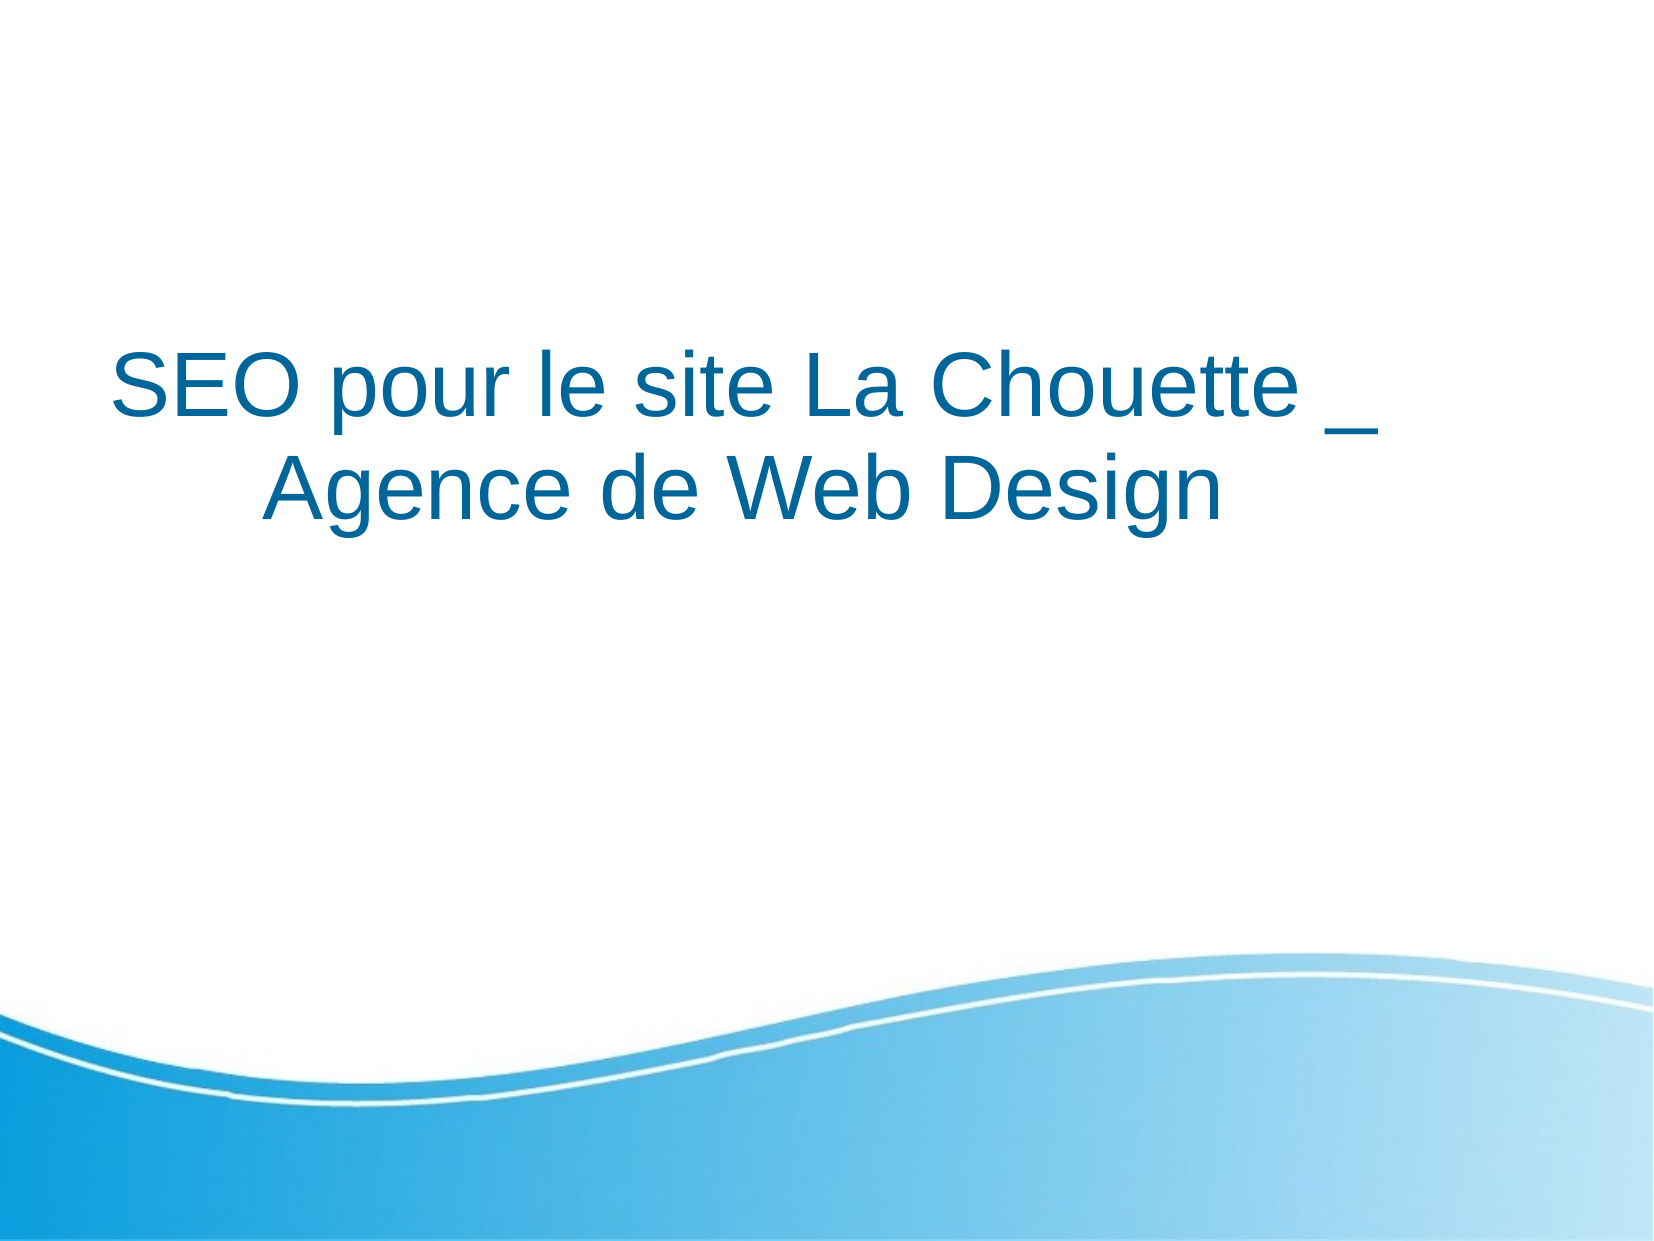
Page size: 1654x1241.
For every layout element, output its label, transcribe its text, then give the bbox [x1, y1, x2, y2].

picture [0, 952, 1654, 1241]
title SEO pour le site La Chouette _ Agence de Web Design [0, 333, 1489, 642]
